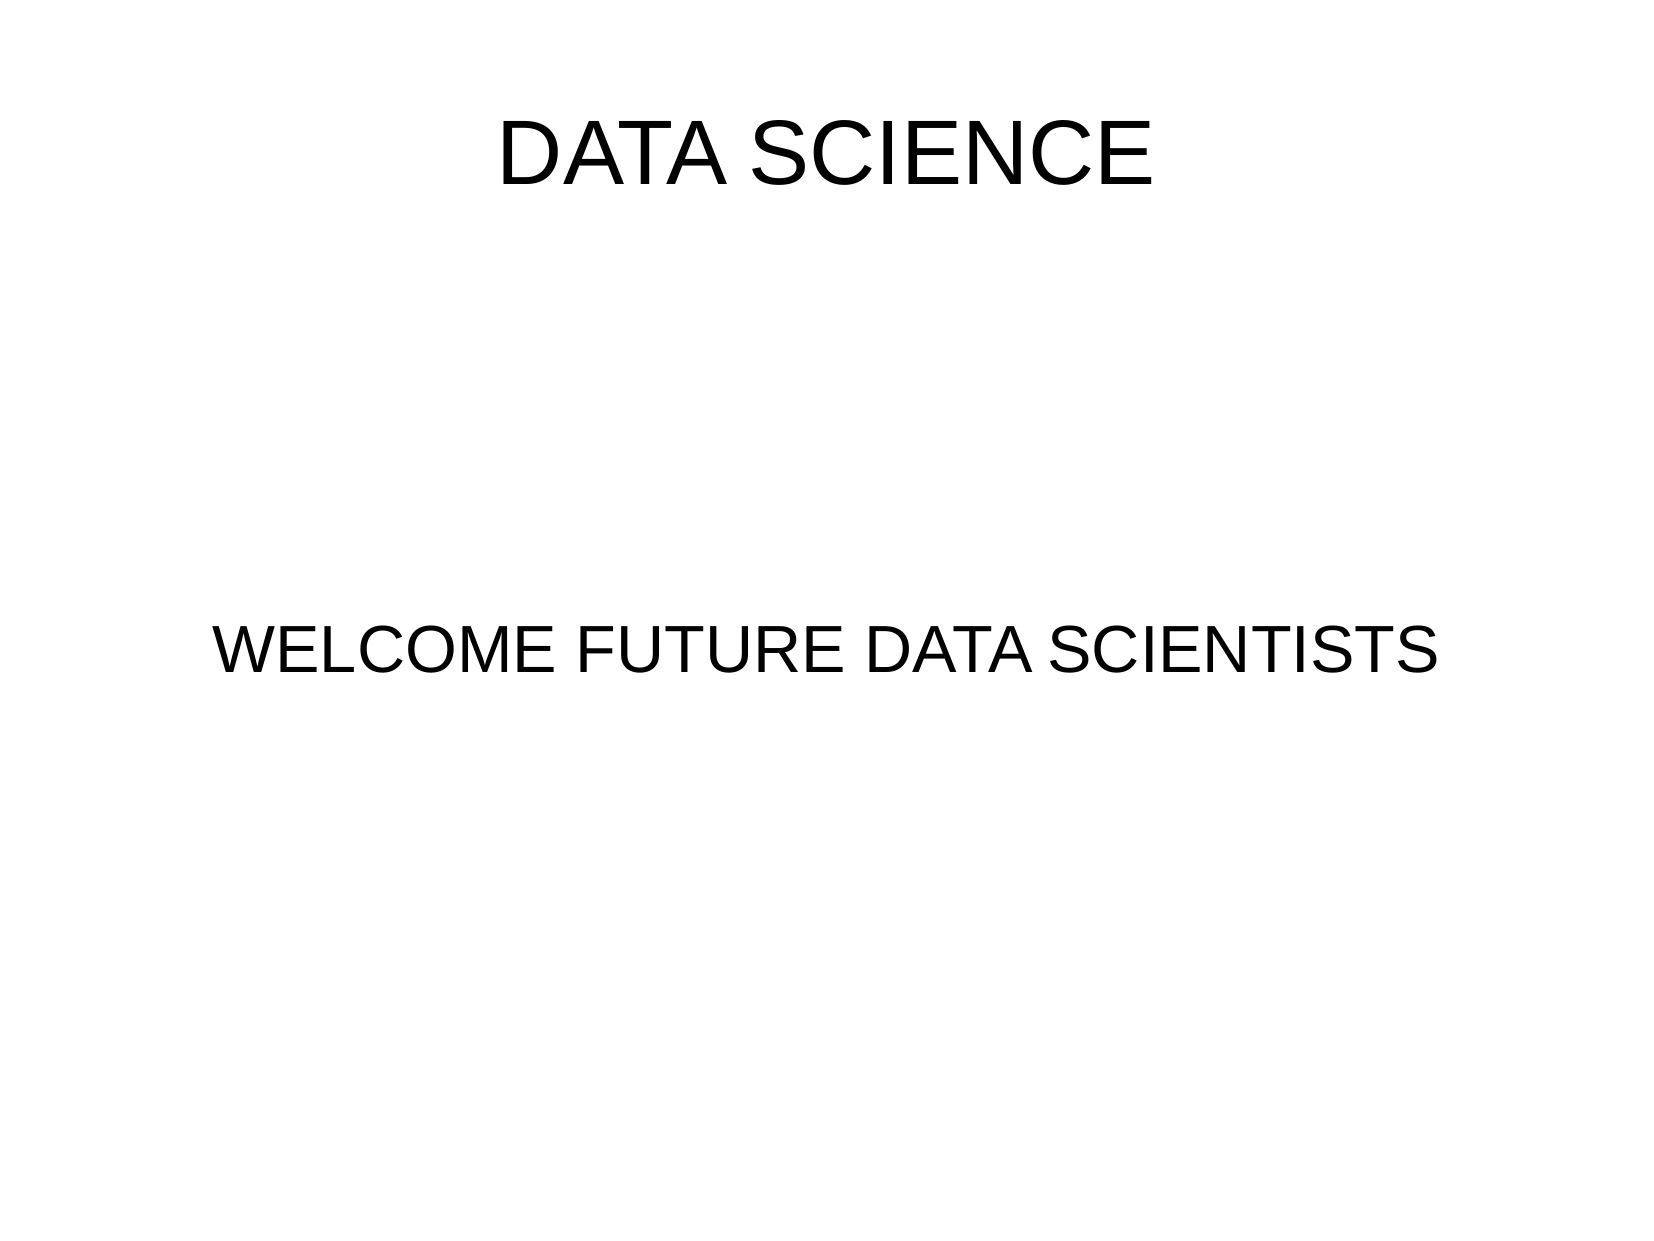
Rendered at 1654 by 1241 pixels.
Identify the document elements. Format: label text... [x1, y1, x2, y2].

subtitle WELCOME FUTURE DATA SCIENTISTS [82, 290, 1571, 1010]
title DATA SCIENCE [82, 49, 1571, 257]
